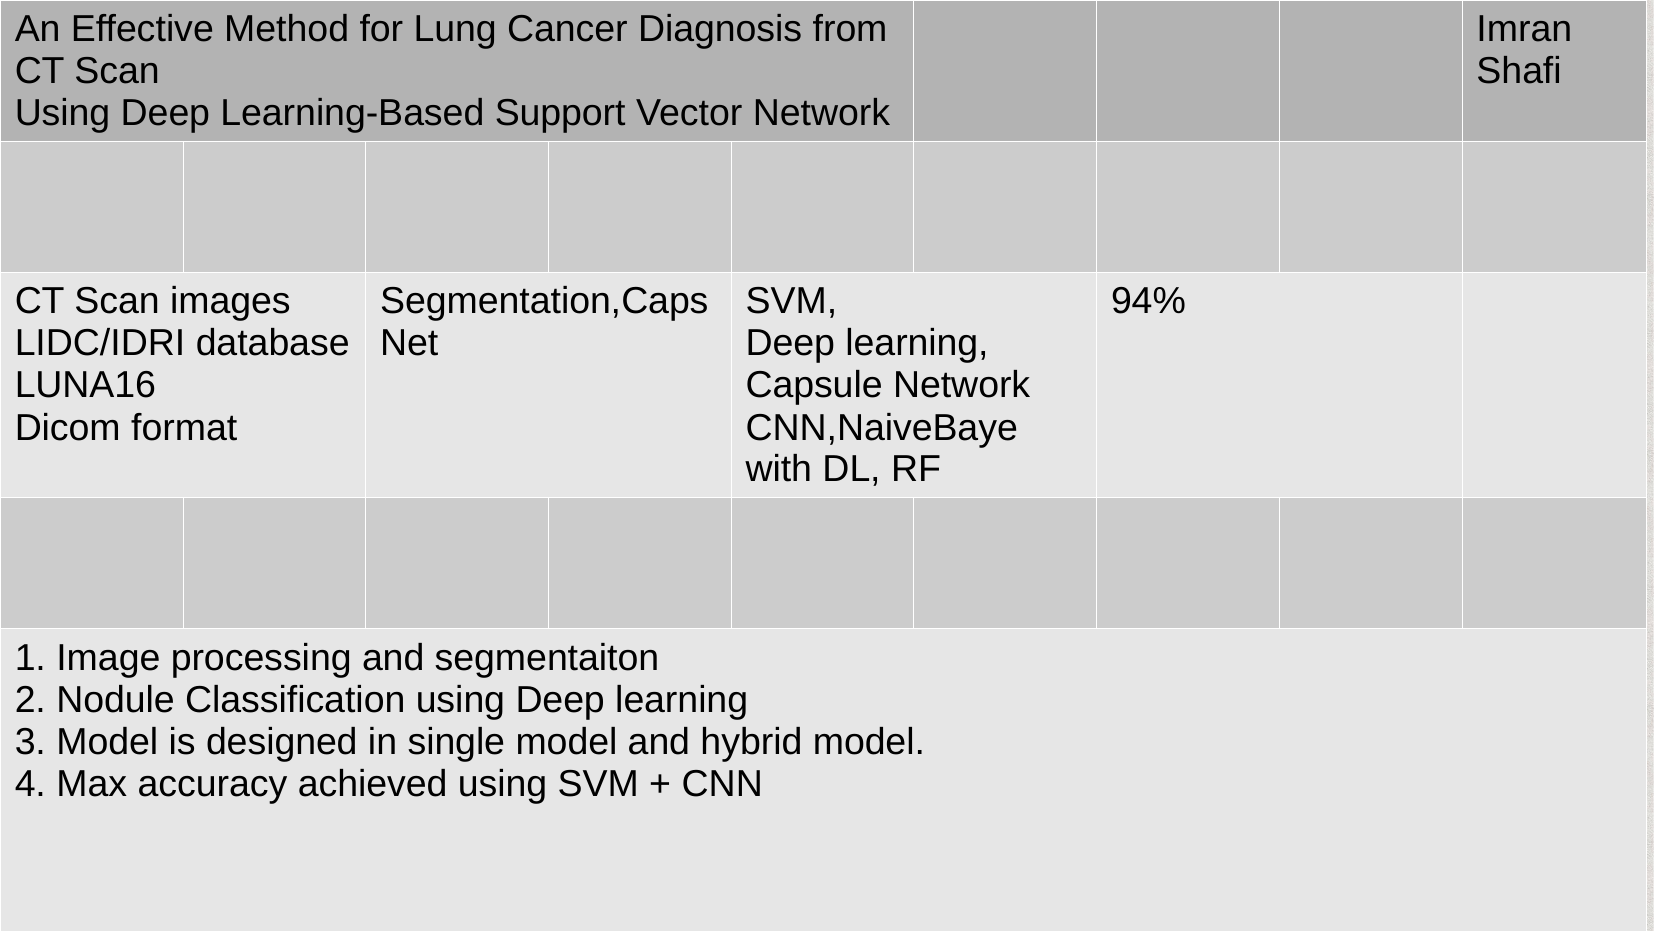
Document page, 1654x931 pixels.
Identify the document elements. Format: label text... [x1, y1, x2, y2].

table_cell [1280, 142, 1462, 272]
table_header Imran Shafi [1463, 1, 1646, 141]
table_header [1280, 1, 1462, 141]
table_header [1097, 1, 1279, 141]
table_cell CT Scan images LIDC/IDRI database LUNA16 Dicom format [1, 273, 365, 497]
table_cell SVM, Deep learning, Capsule Network CNN,NaiveBaye with DL, RF [732, 273, 1096, 497]
table_cell [1097, 142, 1279, 272]
table_cell [549, 498, 731, 628]
table_cell [732, 498, 913, 628]
table_cell [1280, 498, 1462, 628]
table_cell 94% [1097, 273, 1462, 497]
table_cell [184, 142, 365, 272]
table_cell [914, 498, 1096, 628]
table_cell [1463, 142, 1646, 272]
table_cell [1463, 498, 1646, 628]
table_cell Segmentation,CapsNet [366, 273, 731, 497]
table_cell [366, 498, 548, 628]
table_cell [1463, 273, 1646, 497]
table_cell [366, 142, 548, 272]
table_cell [184, 498, 365, 628]
table_cell [1097, 498, 1279, 628]
table_cell 1. Image processing and segmentaiton 2. Nodule Classification using Deep learning 3. Model is designed in single model and hybrid model. 4. Max accuracy achieved using SVM + CNN [1, 629, 1646, 931]
table_header An Effective Method for Lung Cancer Diagnosis from CT Scan Using Deep Learning-Based Support Vector Network [1, 1, 913, 141]
table_cell [1, 498, 183, 628]
table_cell [549, 142, 731, 272]
picture [1647, 0, 1654, 931]
table_cell [914, 142, 1096, 272]
table_cell [732, 142, 913, 272]
table_header [914, 1, 1096, 141]
table_cell [1, 142, 183, 272]
